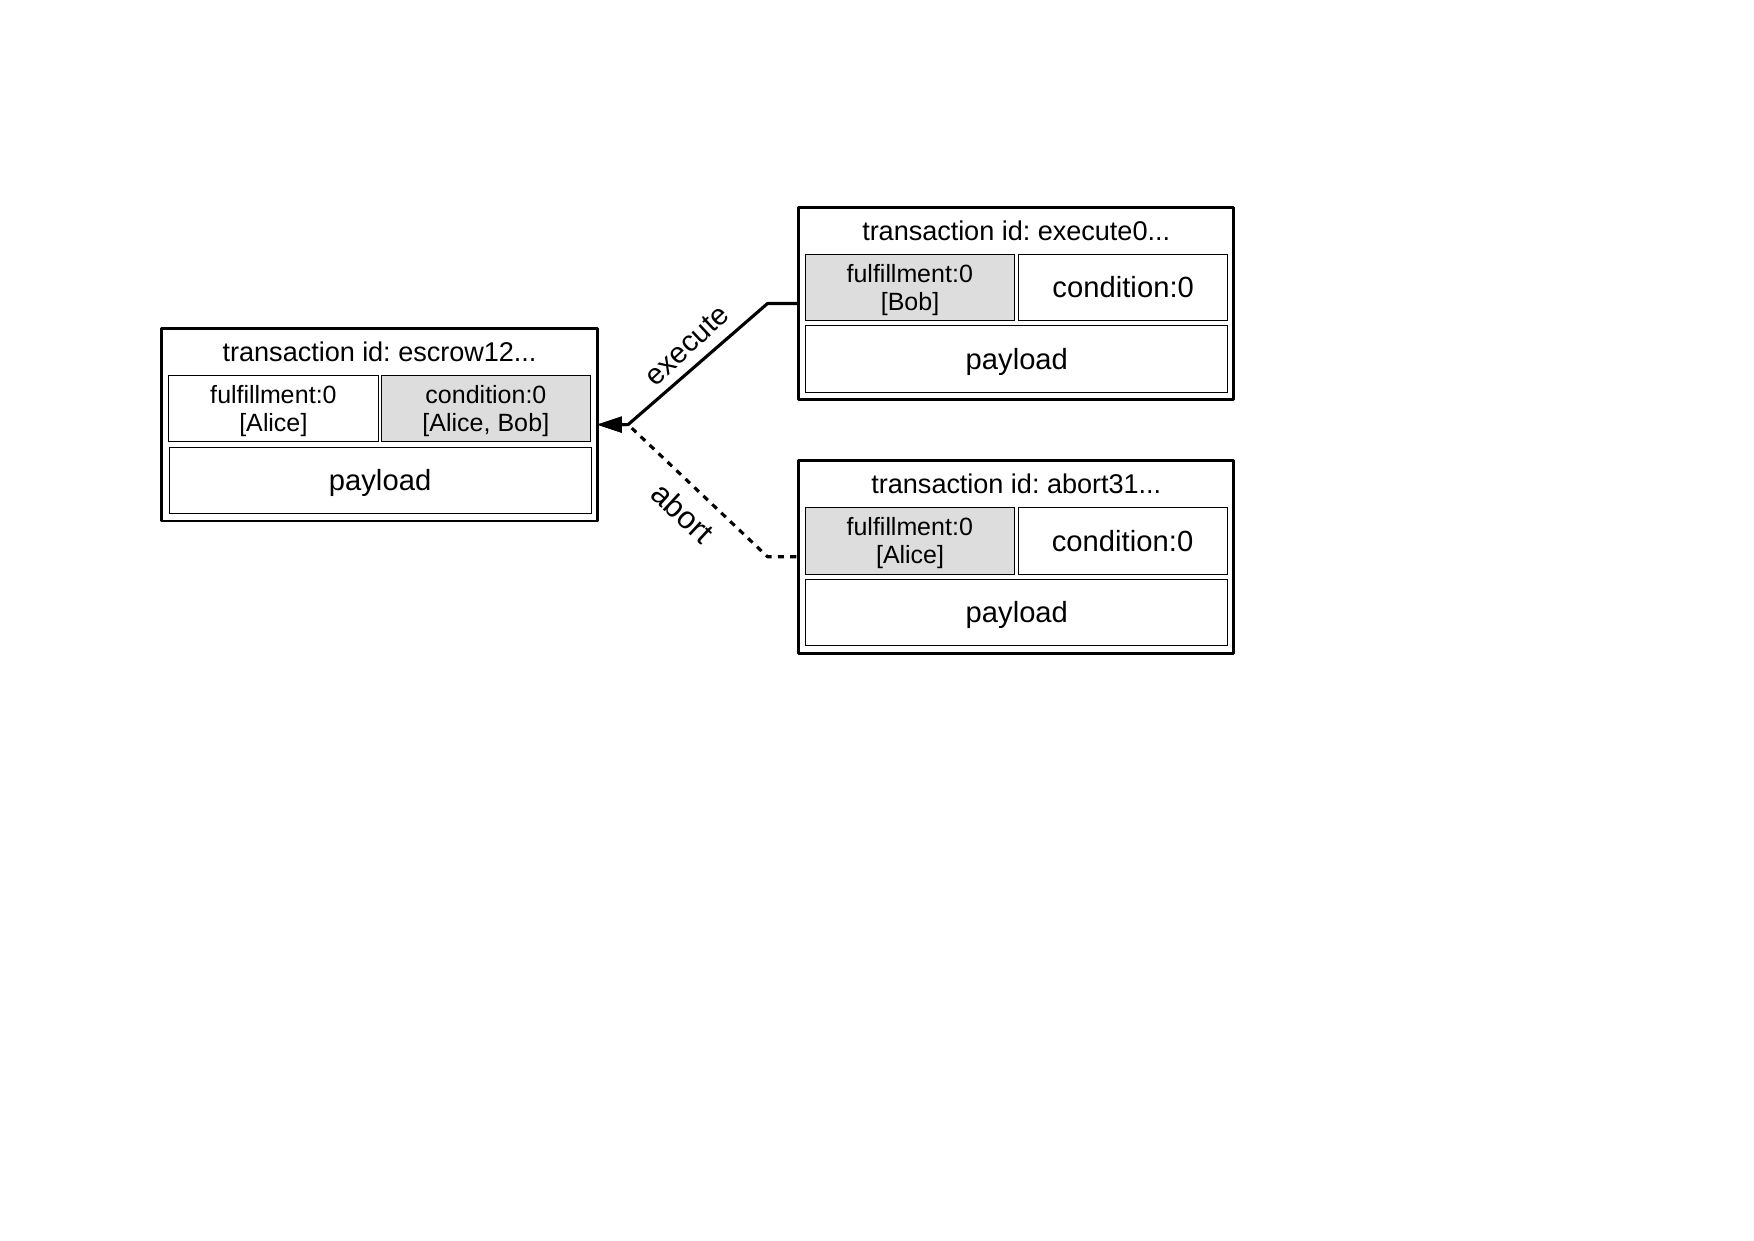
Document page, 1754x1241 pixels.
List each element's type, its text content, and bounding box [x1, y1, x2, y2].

text_box fulfillment:0 [Alice] [805, 507, 1015, 575]
text_box payload [805, 579, 1228, 646]
text_box transaction id: abort31... [798, 460, 1234, 654]
text_box payload [805, 325, 1228, 393]
text_box condition:0 [1018, 254, 1228, 321]
text_box execute [621, 282, 751, 408]
text_box transaction id: execute0... [798, 207, 1234, 400]
text_box transaction id: escrow12... [161, 328, 598, 521]
text_box abort [628, 460, 737, 566]
text_box fulfillment:0 [Alice] [168, 375, 379, 442]
text_box fulfillment:0 [Bob] [805, 254, 1015, 321]
text_box condition:0 [Alice, Bob] [381, 375, 591, 442]
text_box payload [169, 447, 592, 514]
text_box condition:0 [1018, 507, 1228, 575]
